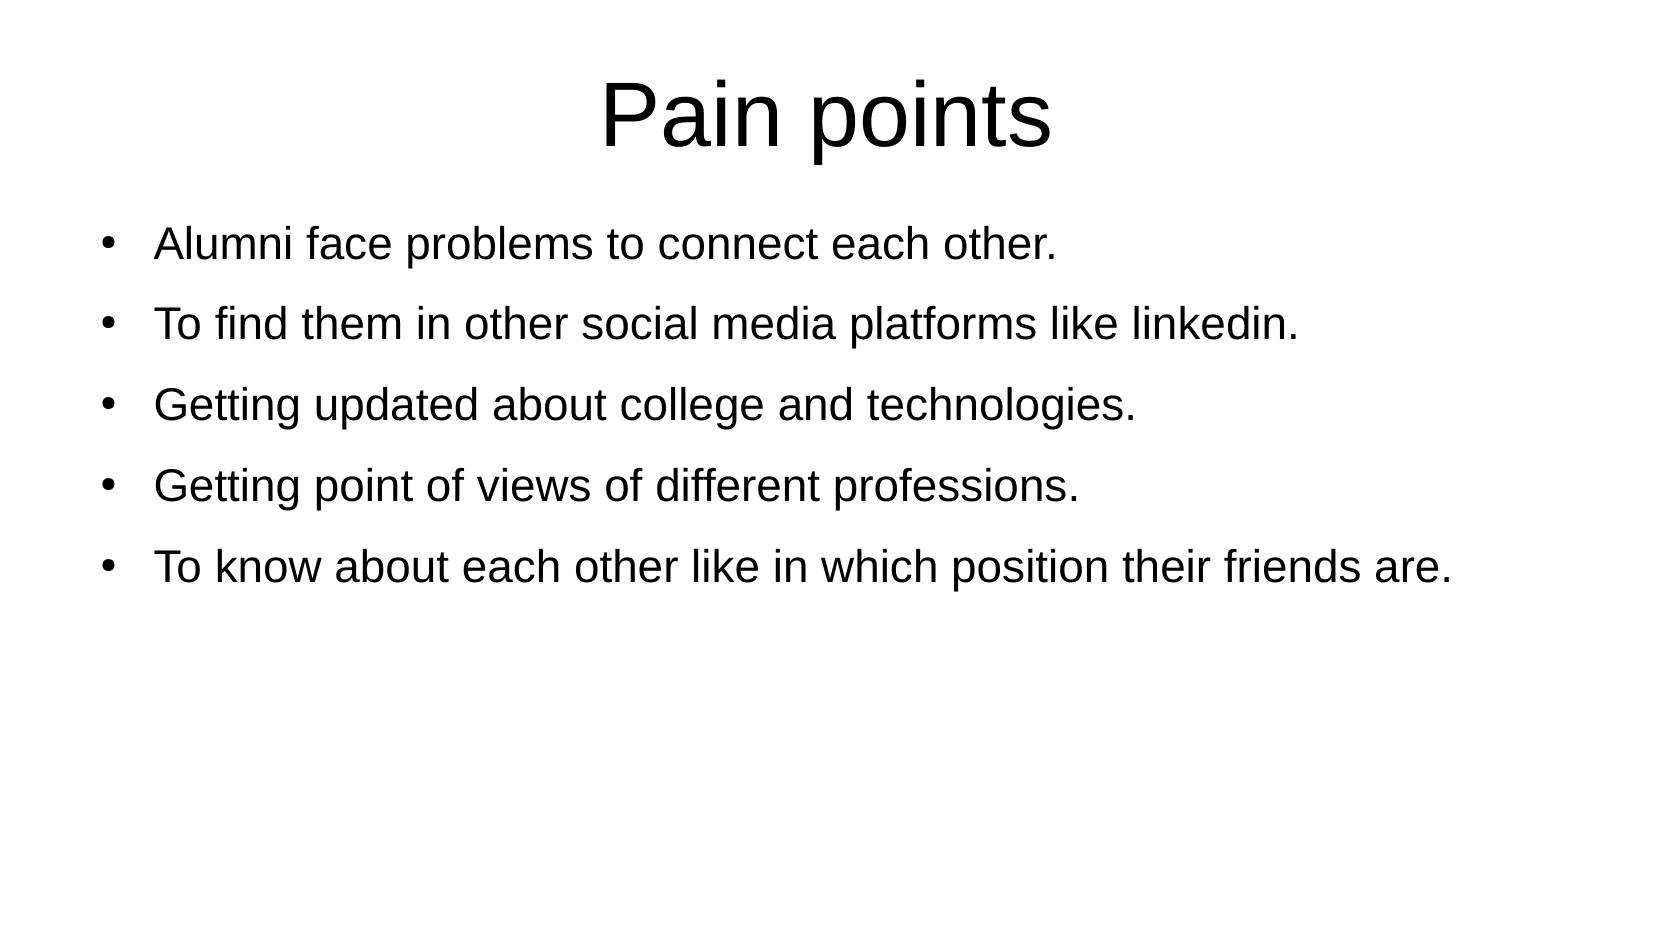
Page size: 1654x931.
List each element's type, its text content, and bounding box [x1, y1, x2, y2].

list Alumni face problems to connect each other. To find them in other social media platforms like linkedin. Getting updated about college and technologies. Getting point of views of different professions. To know about each other like in which position their friends are. [82, 217, 1571, 758]
title Pain points [82, 37, 1571, 193]
